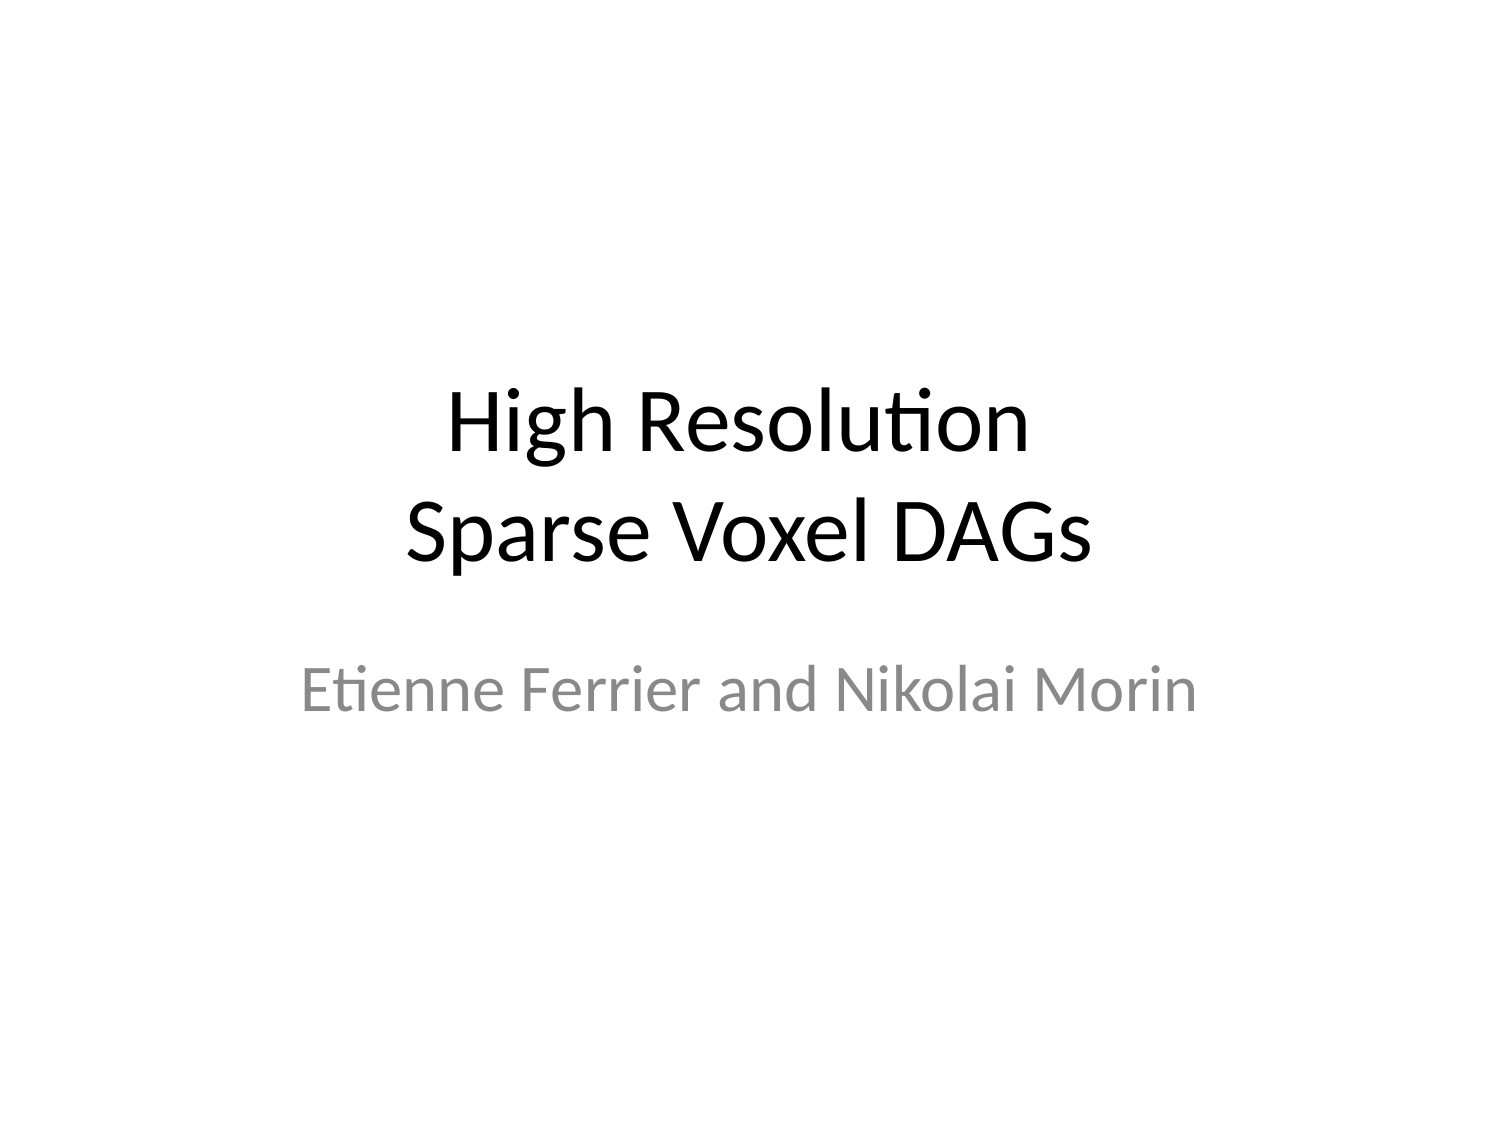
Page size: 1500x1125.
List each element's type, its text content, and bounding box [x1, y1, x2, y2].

subtitle Etienne Ferrier and Nikolai Morin [225, 637, 1276, 925]
title High Resolution Sparse Voxel DAGs [112, 349, 1388, 591]
